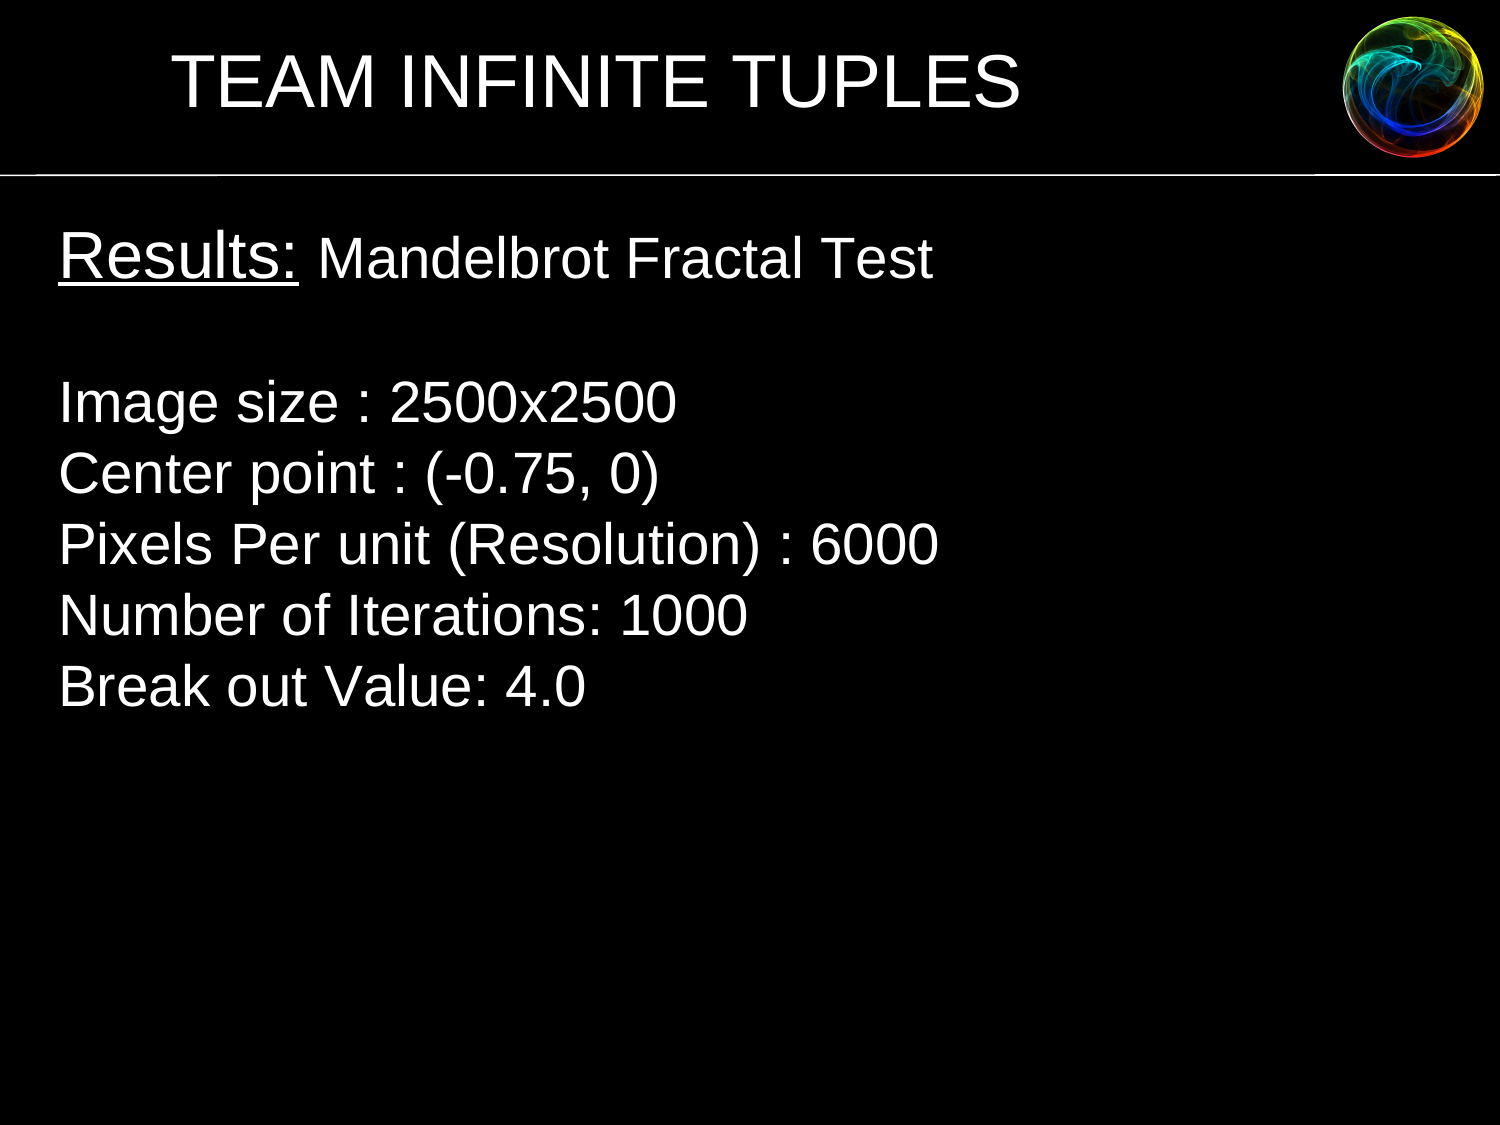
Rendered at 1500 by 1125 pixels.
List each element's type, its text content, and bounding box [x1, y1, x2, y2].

text_box TEAM INFINITE TUPLES [0, 37, 1188, 131]
text_box Results: Mandelbrot Fractal Test Image size : 2500x2500 Center point : (-0.75, 0) Pixels Per unit (Resolution) : 6000 Number of Iterations: 1000 Break out Value: 4.0 [37, 210, 1313, 1125]
picture [1325, 0, 1500, 174]
